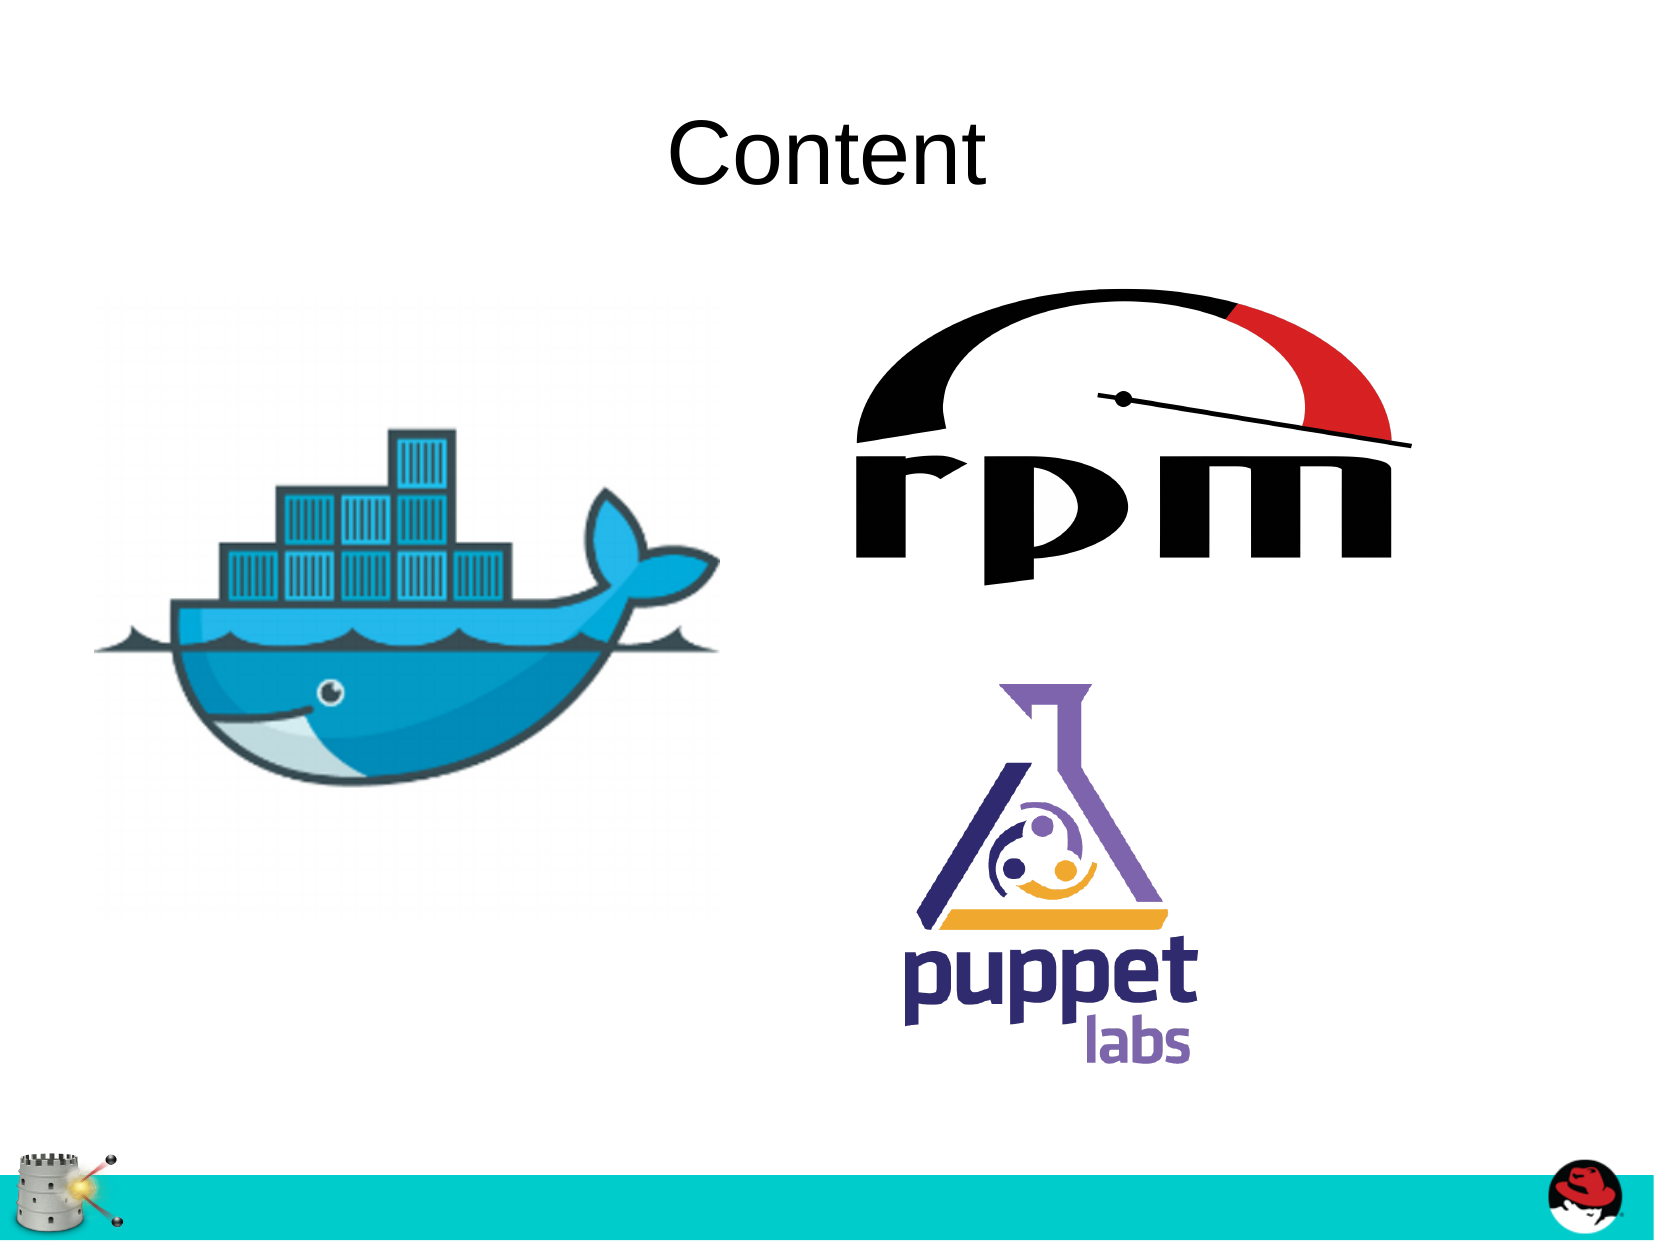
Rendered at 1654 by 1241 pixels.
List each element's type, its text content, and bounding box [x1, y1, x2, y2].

picture [850, 283, 1418, 591]
picture [1547, 1157, 1630, 1235]
picture [94, 295, 720, 921]
title Content [82, 49, 1571, 257]
picture [874, 684, 1314, 1096]
picture [5, 1138, 130, 1241]
